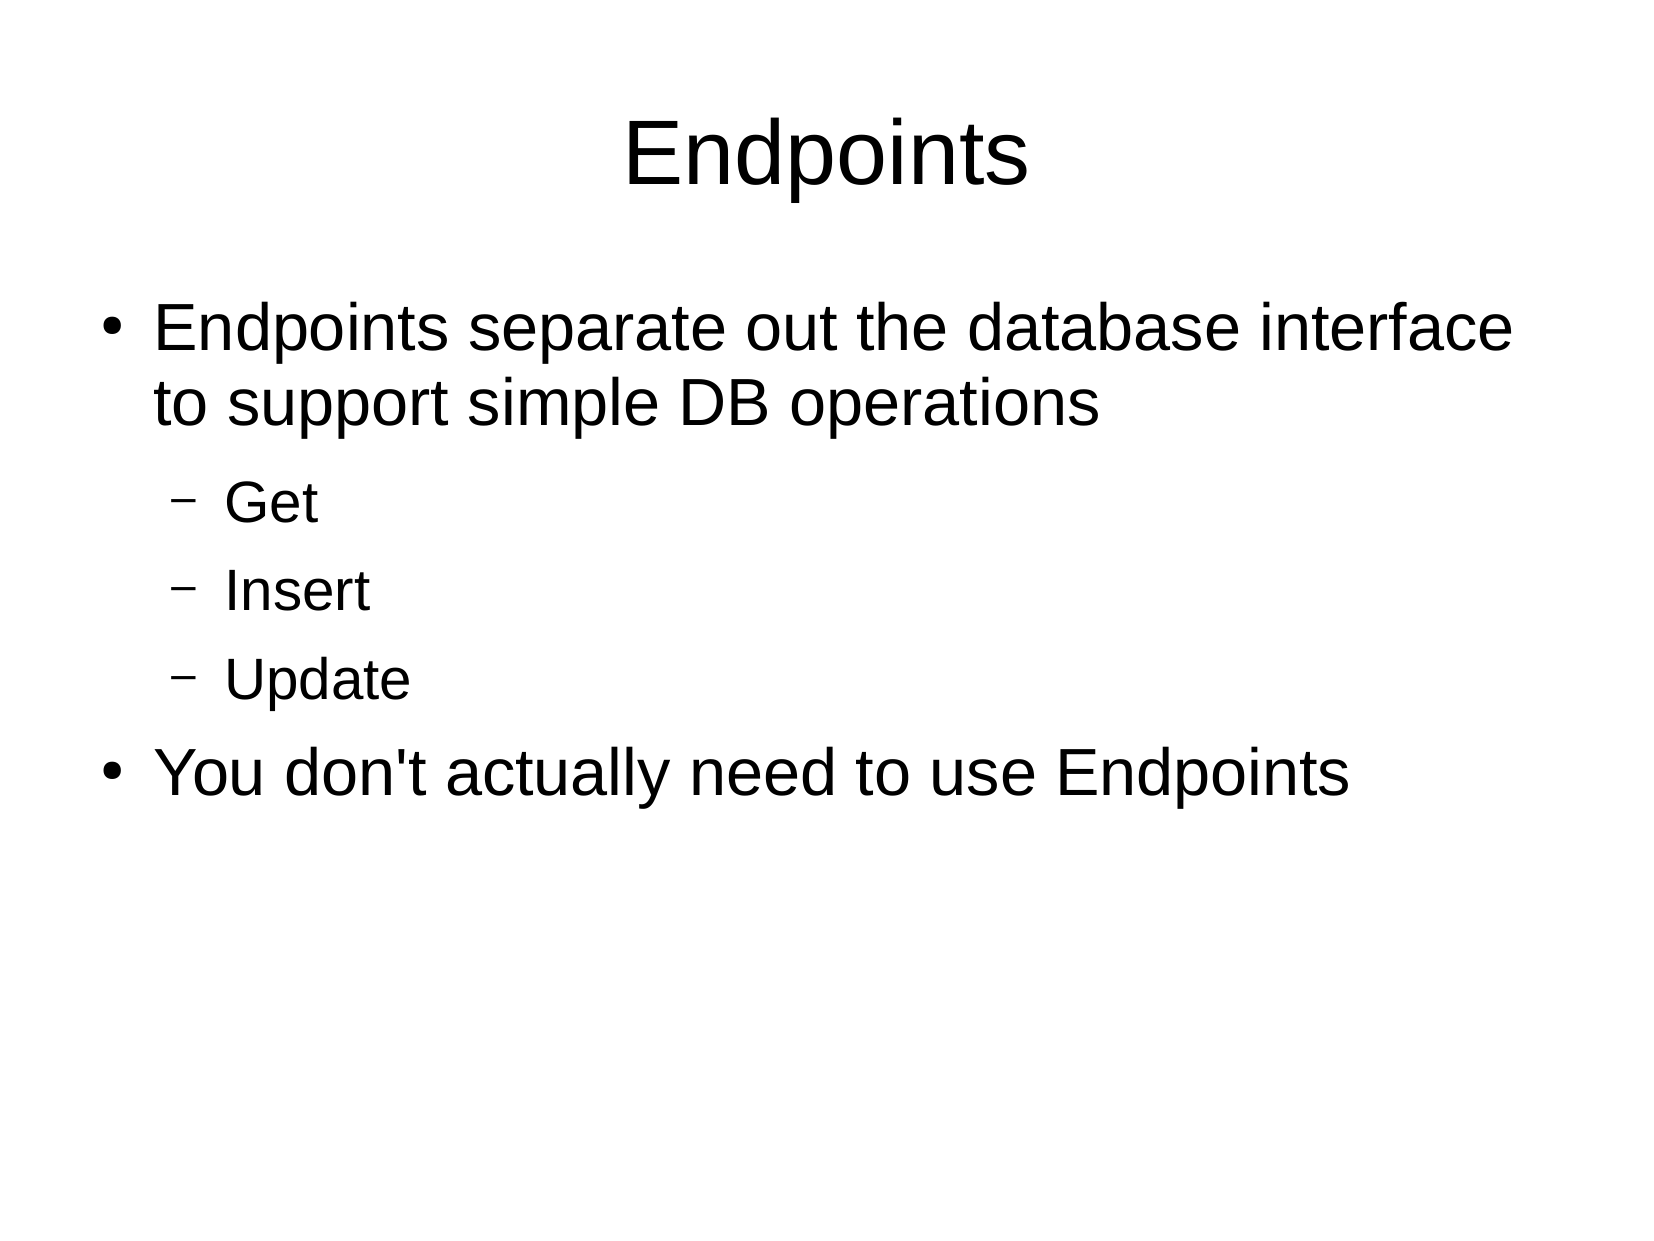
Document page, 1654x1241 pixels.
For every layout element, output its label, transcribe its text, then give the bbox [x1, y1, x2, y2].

list Endpoints separate out the database interface to support simple DB operations Get Insert Update You don't actually need to use Endpoints [82, 290, 1571, 1010]
title Endpoints [82, 49, 1571, 257]
